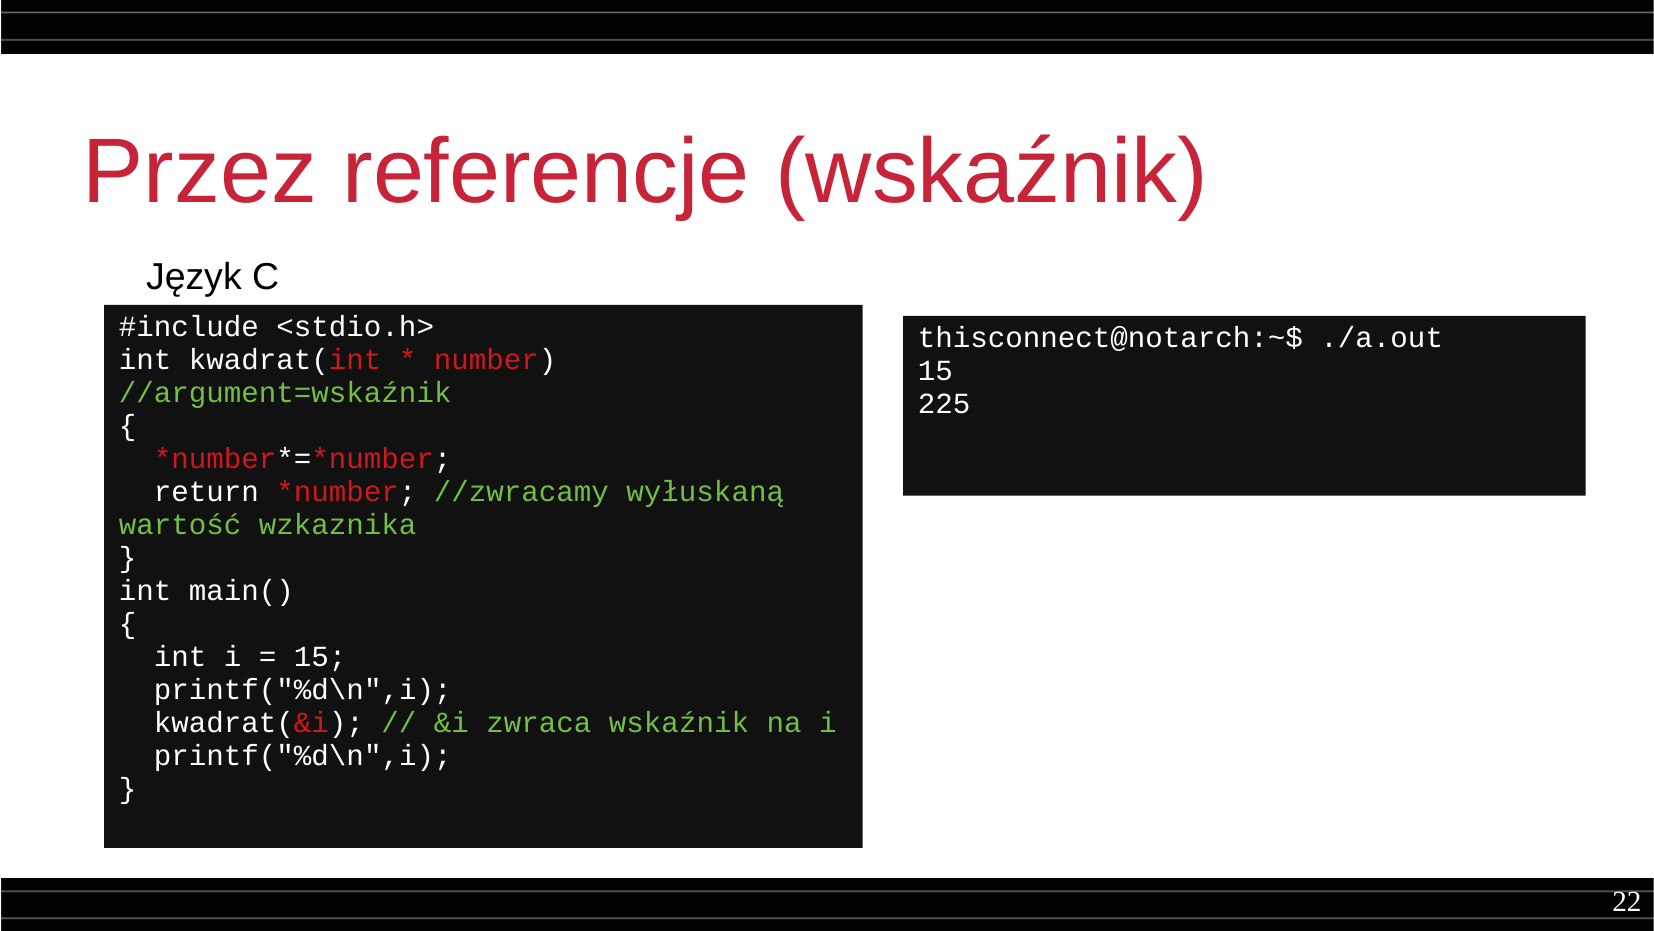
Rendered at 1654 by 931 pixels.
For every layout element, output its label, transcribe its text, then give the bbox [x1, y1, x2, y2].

picture [1, 0, 1654, 54]
text_box Język C [131, 248, 621, 305]
text_box thisconnect@notarch:~$ ./a.out 15 225 [903, 315, 1586, 496]
text_box #include <stdio.h> int kwadrat(int * number) //argument=wskaźnik { *number*=*number; return *number; //zwracamy wyłuskaną wartość wzkaznika } int main() { int i = 15; printf("%d\n",i); kwadrat(&i); // &i zwraca wskaźnik na i printf("%d\n",i); } [104, 304, 863, 848]
title Przez referencje (wskaźnik) [82, 92, 1571, 249]
picture [1, 878, 1654, 931]
